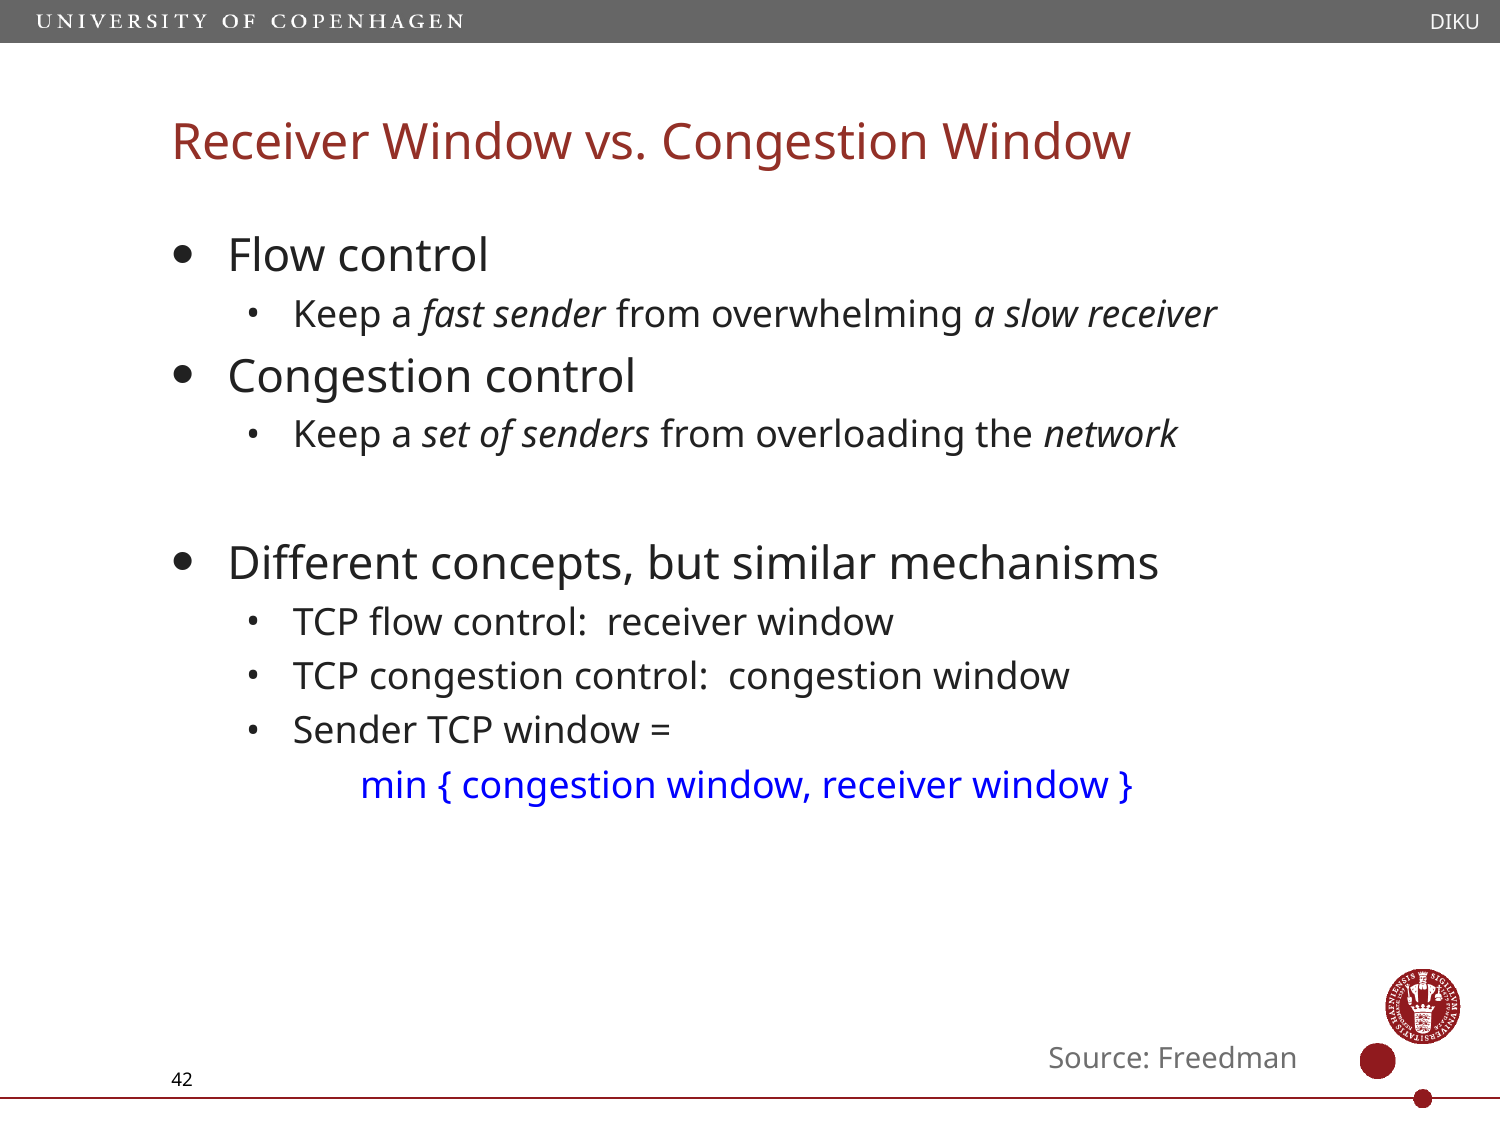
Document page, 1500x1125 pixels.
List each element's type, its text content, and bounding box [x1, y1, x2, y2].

picture [0, 910, 1500, 1122]
text_box <number> [171, 1067, 522, 1092]
text_box Source: Freedman [1033, 1031, 1341, 1083]
text_box DIKU [469, 0, 1495, 43]
title Receiver Window vs. Congestion Window [171, 75, 1329, 171]
list Flow control Keep a fast sender from overwhelming a slow receiver Congestion control Keep a set of senders from overloading the network Different concepts, but similar mechanisms TCP flow control: receiver window TCP congestion control: congestion window Sender TCP window = min { congestion window, receiver window } [171, 225, 1329, 900]
